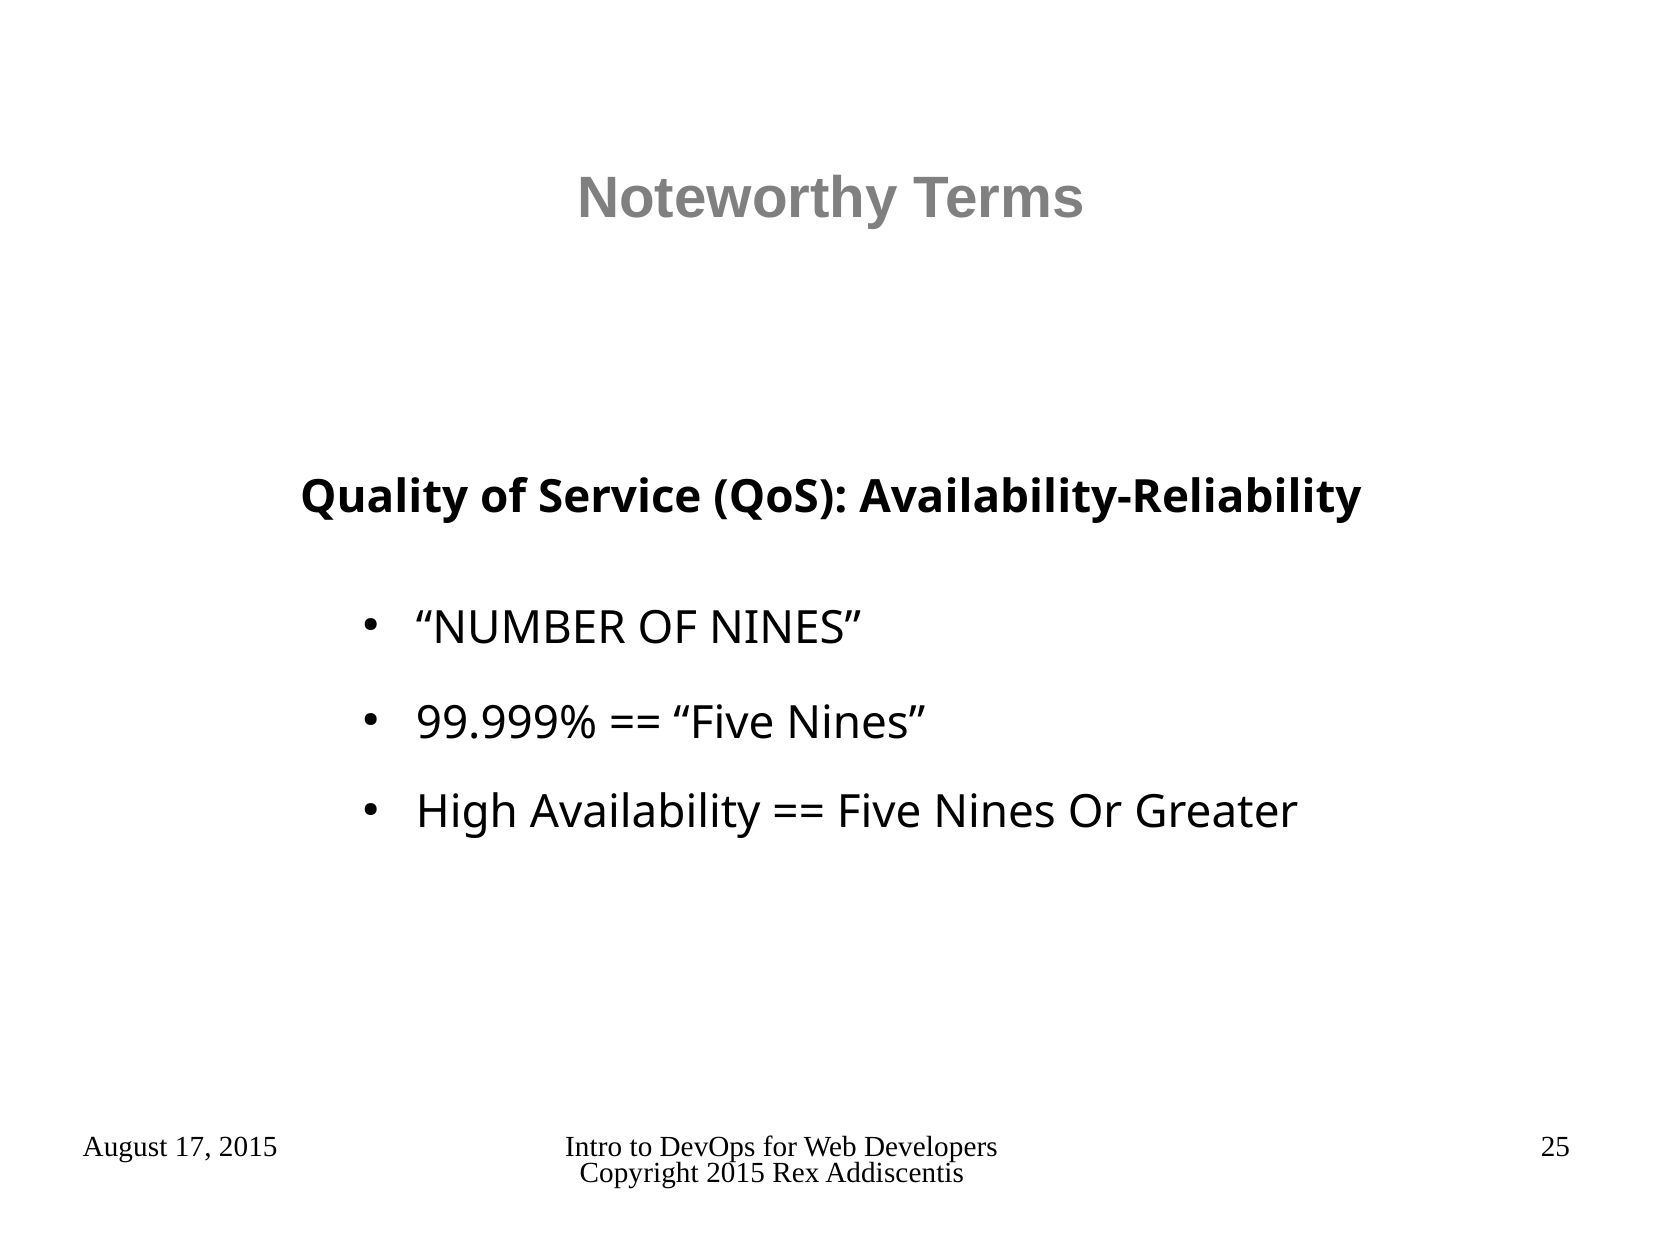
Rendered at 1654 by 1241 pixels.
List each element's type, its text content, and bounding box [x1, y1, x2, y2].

title Noteworthy Terms Quality of Service (QoS): Availability-Reliability [87, 165, 1576, 517]
list “NUMBER OF NINES” 99.999% == “Five Nines” High Availability == Five Nines Or Greater [345, 585, 1306, 1058]
